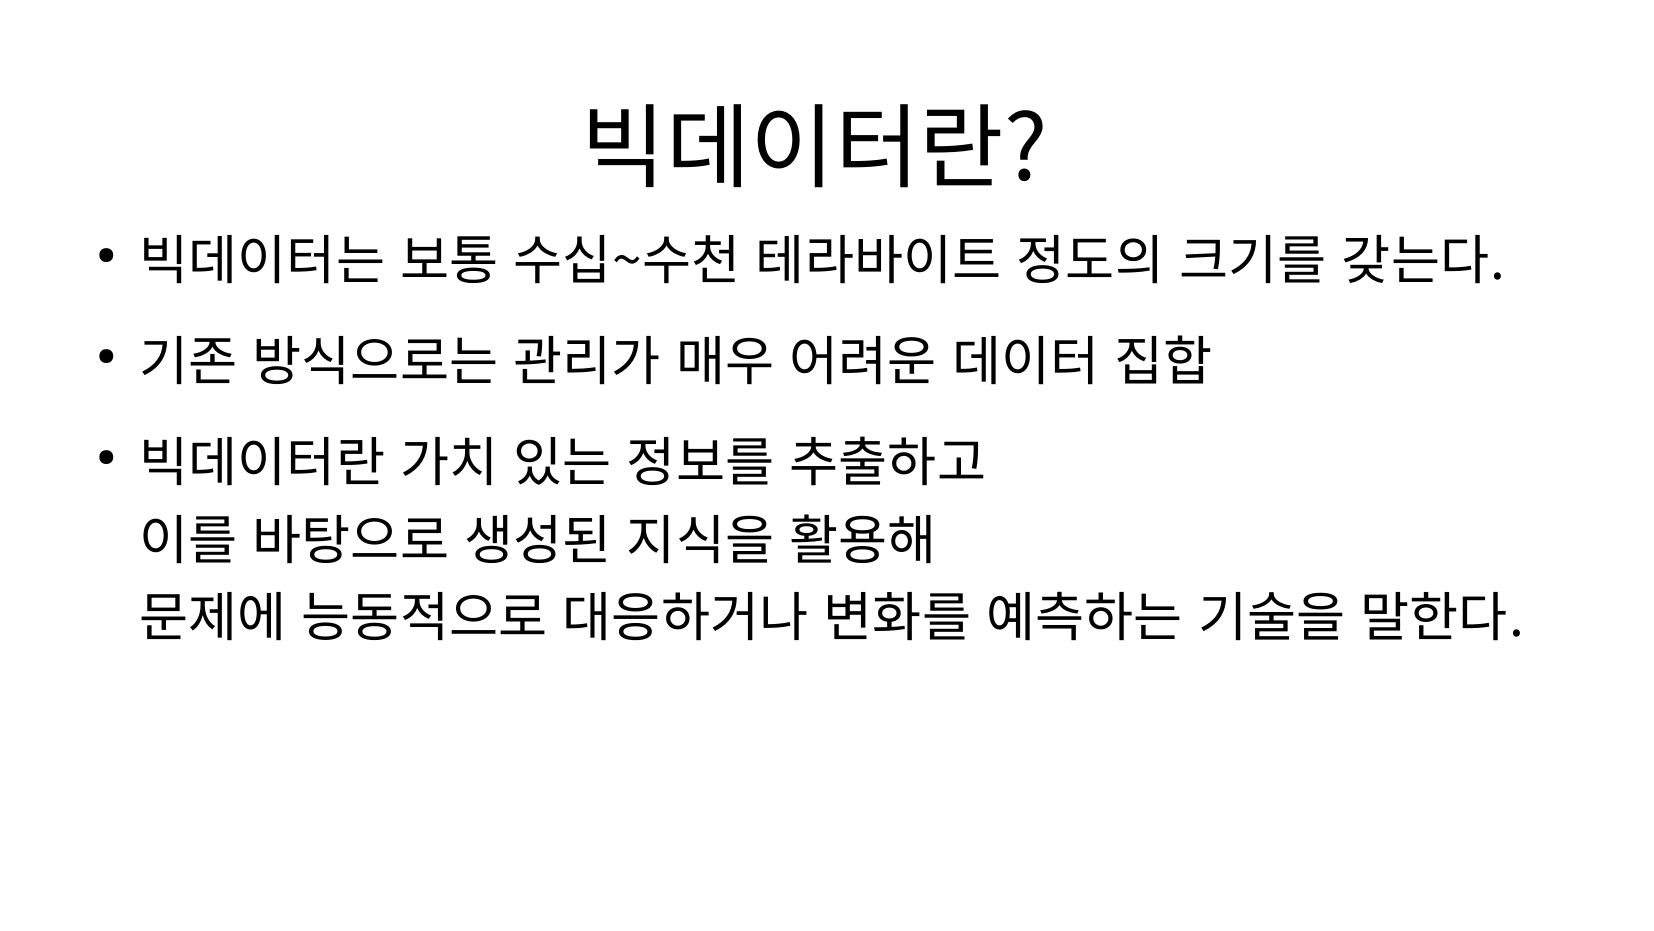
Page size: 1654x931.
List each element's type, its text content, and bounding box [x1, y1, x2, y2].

title 빅데이터란? [70, 62, 1559, 218]
list 빅데이터는 보통 수십~수천 테라바이트 정도의 크기를 갖는다. 기존 방식으로는 관리가 매우 어려운 데이터 집합 빅데이터란 가치 있는 정보를 추출하고 이를 바탕으로 생성된 지식을 활용해 문제에 능동적으로 대응하거나 변화를 예측하는 기술을 말한다. [82, 217, 1571, 758]
